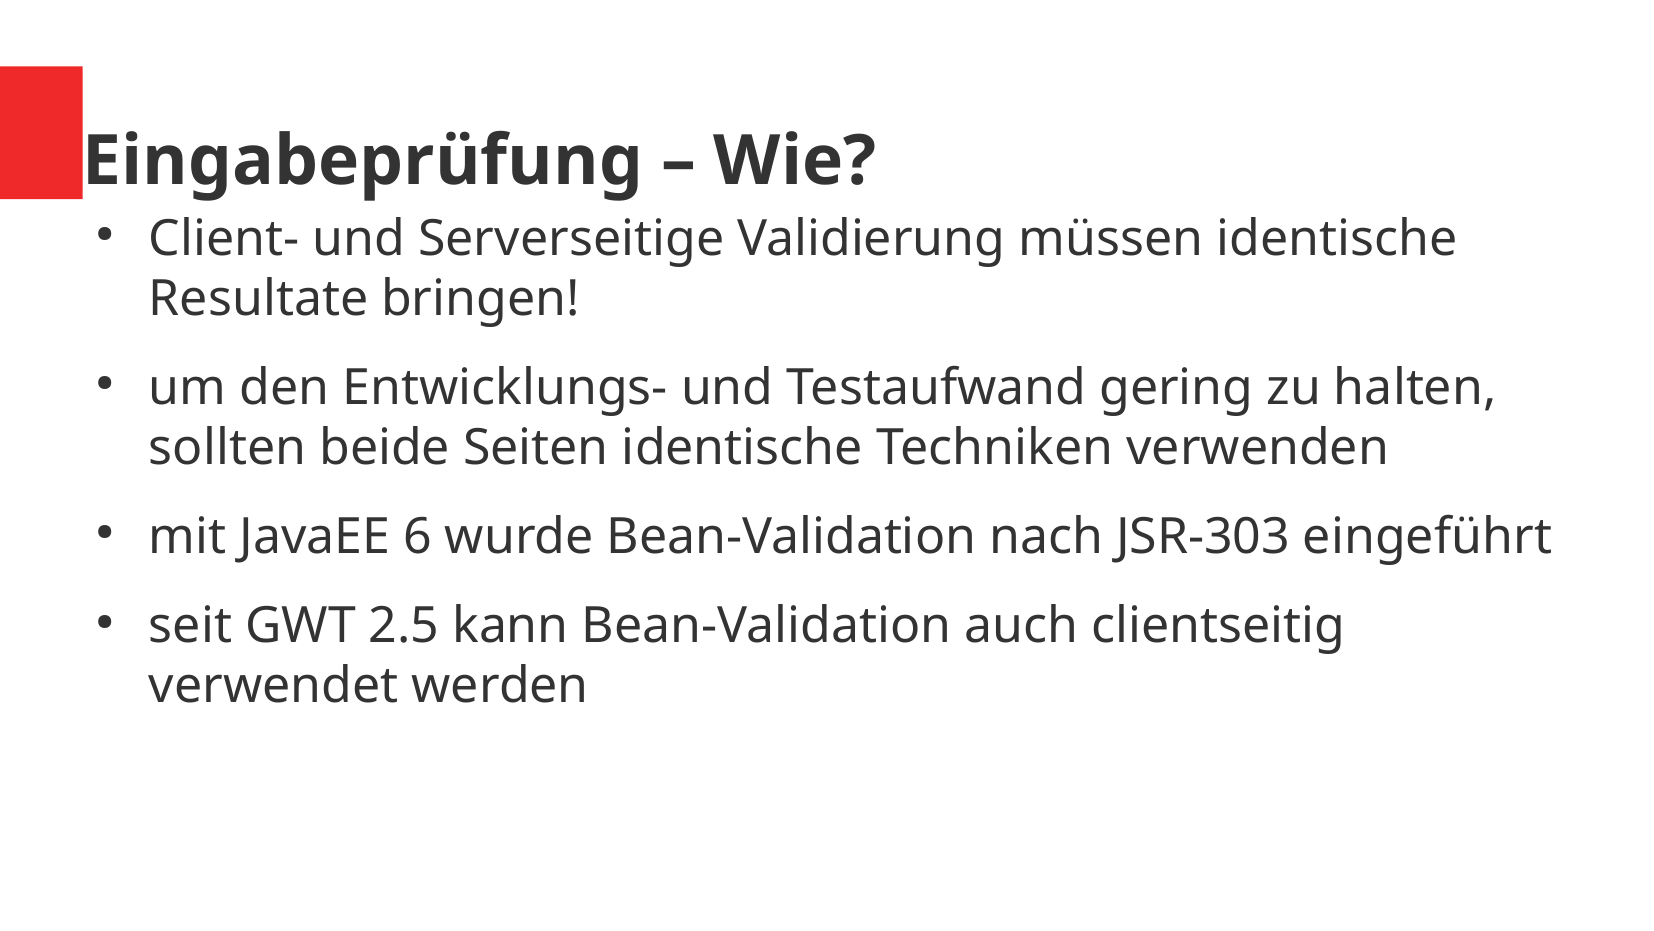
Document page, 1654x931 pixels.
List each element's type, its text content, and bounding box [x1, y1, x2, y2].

title Eingabeprüfung – Wie? [82, 33, 1571, 196]
list Client- und Serverseitige Validierung müssen identische Resultate bringen! um den Entwicklungs- und Testaufwand gering zu halten, sollten beide Seiten identische Techniken verwenden mit JavaEE 6 wurde Bean-Validation nach JSR-303 eingeführt seit GWT 2.5 kann Bean-Validation auch clientseitig verwendet werden [78, 205, 1567, 804]
